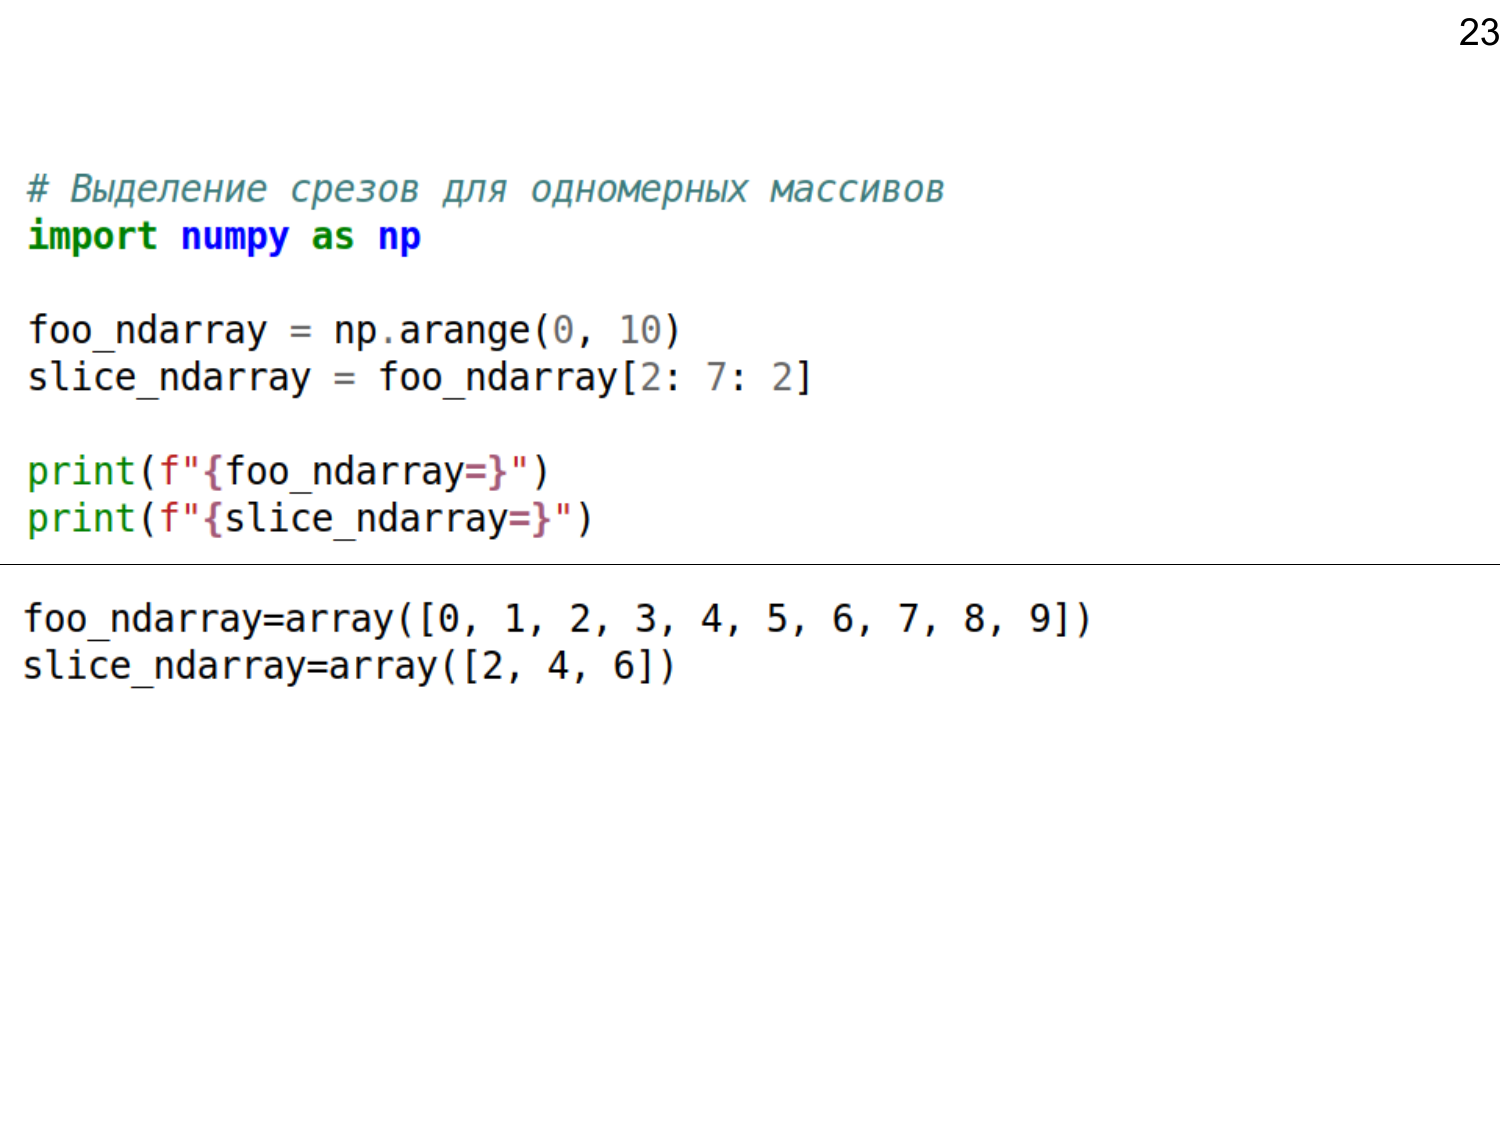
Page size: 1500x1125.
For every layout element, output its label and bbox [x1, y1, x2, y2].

picture [14, 593, 1098, 691]
picture [16, 163, 959, 549]
